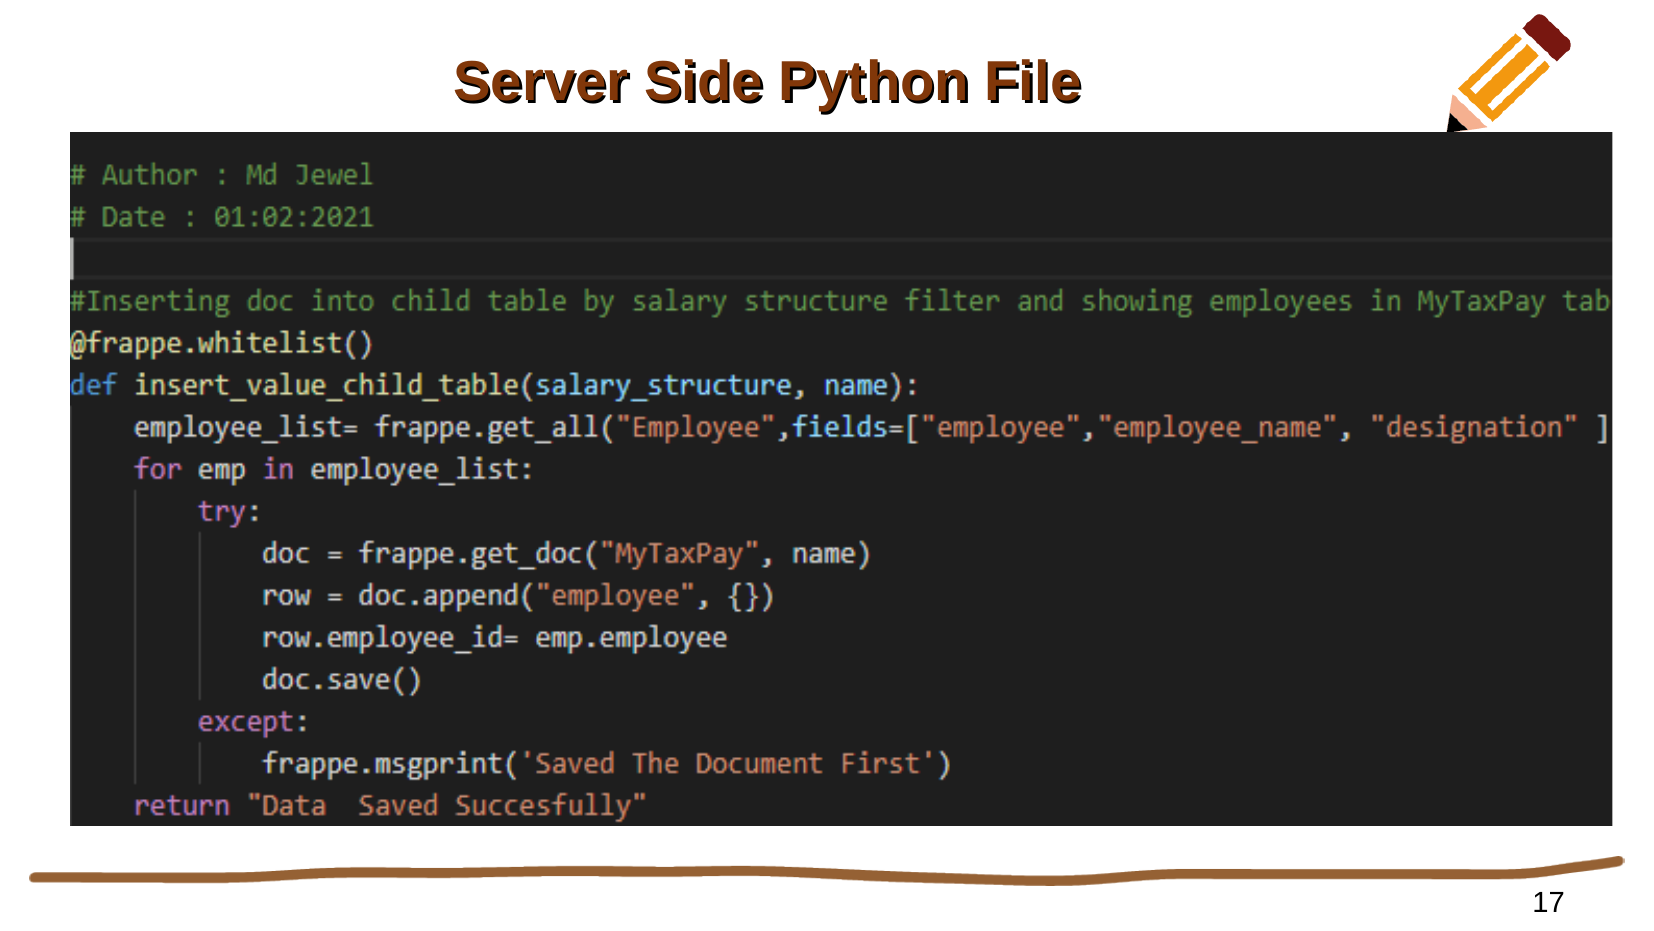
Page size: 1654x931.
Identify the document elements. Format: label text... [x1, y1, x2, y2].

picture [70, 14, 1613, 826]
picture [29, 856, 1625, 886]
title Server Side Python File [88, 29, 1447, 132]
